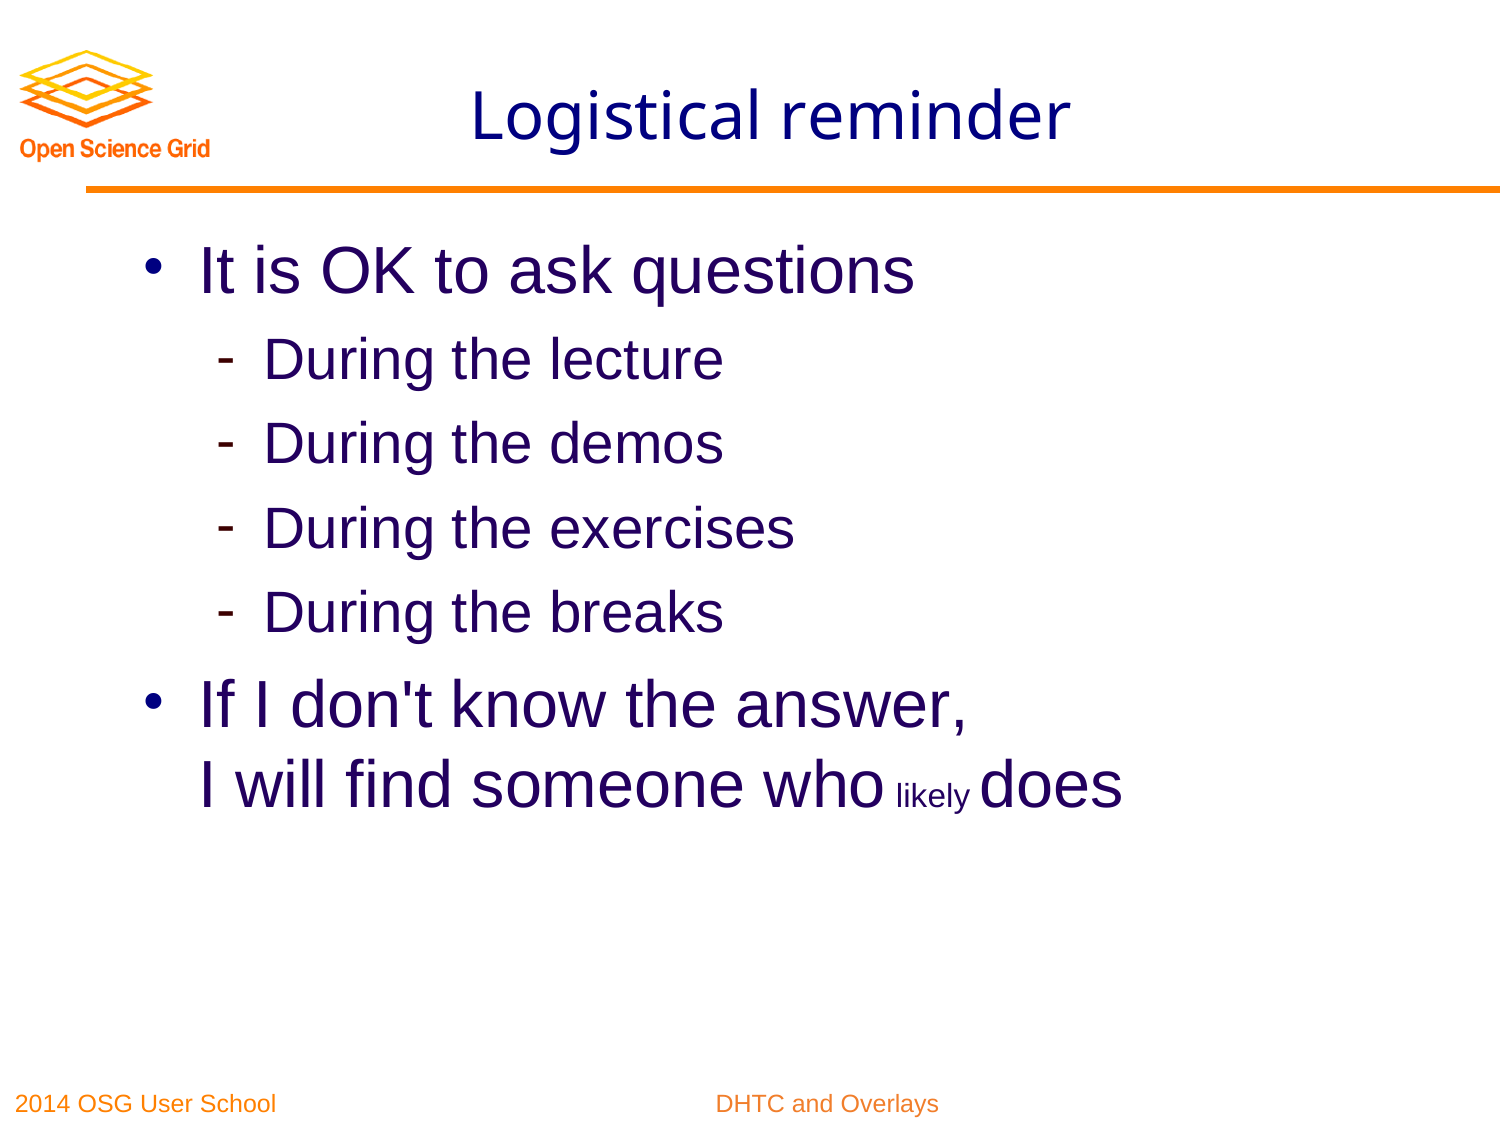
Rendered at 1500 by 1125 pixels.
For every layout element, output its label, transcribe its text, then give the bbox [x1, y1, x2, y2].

list It is OK to ask questions During the lecture During the demos During the exercises During the breaks If I don't know the answer, I will find someone who likely does [127, 218, 1403, 962]
title Logistical reminder [201, 18, 1342, 207]
picture [0, 27, 201, 179]
